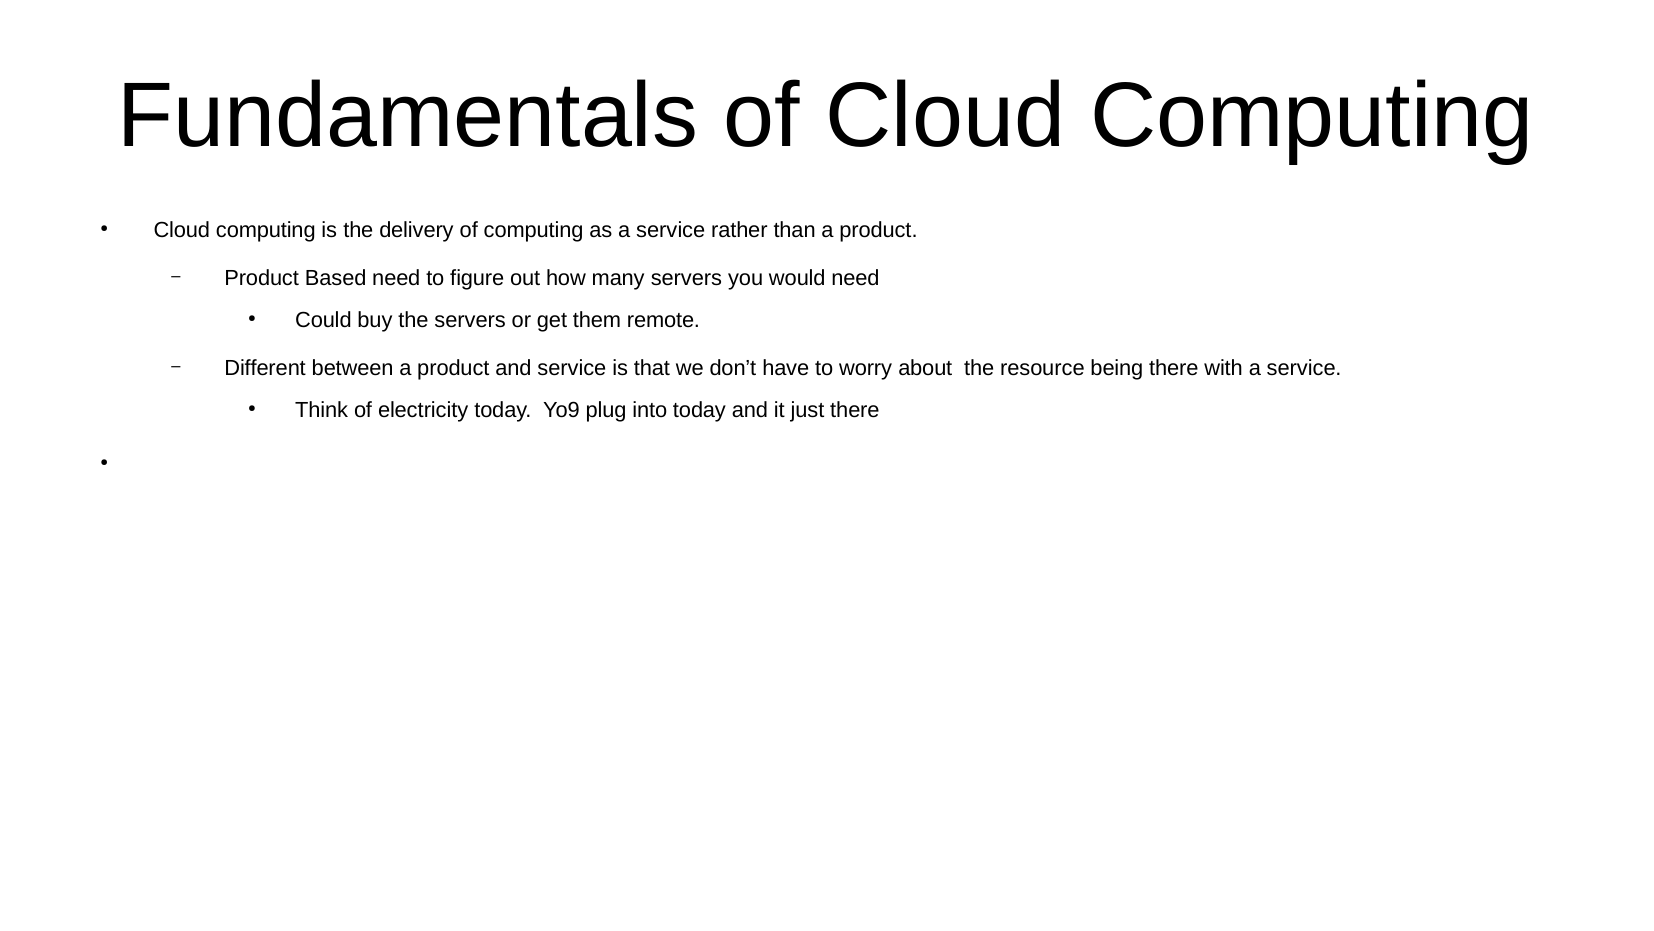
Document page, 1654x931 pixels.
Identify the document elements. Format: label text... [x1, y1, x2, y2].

title Fundamentals of Cloud Computing [82, 37, 1571, 193]
list Cloud computing is the delivery of computing as a service rather than a product. Product Based need to figure out how many servers you would need Could buy the servers or get them remote. Different between a product and service is that we don’t have to worry about the resource being there with a service. Think of electricity today. Yo9 plug into today and it just there [82, 217, 1576, 916]
